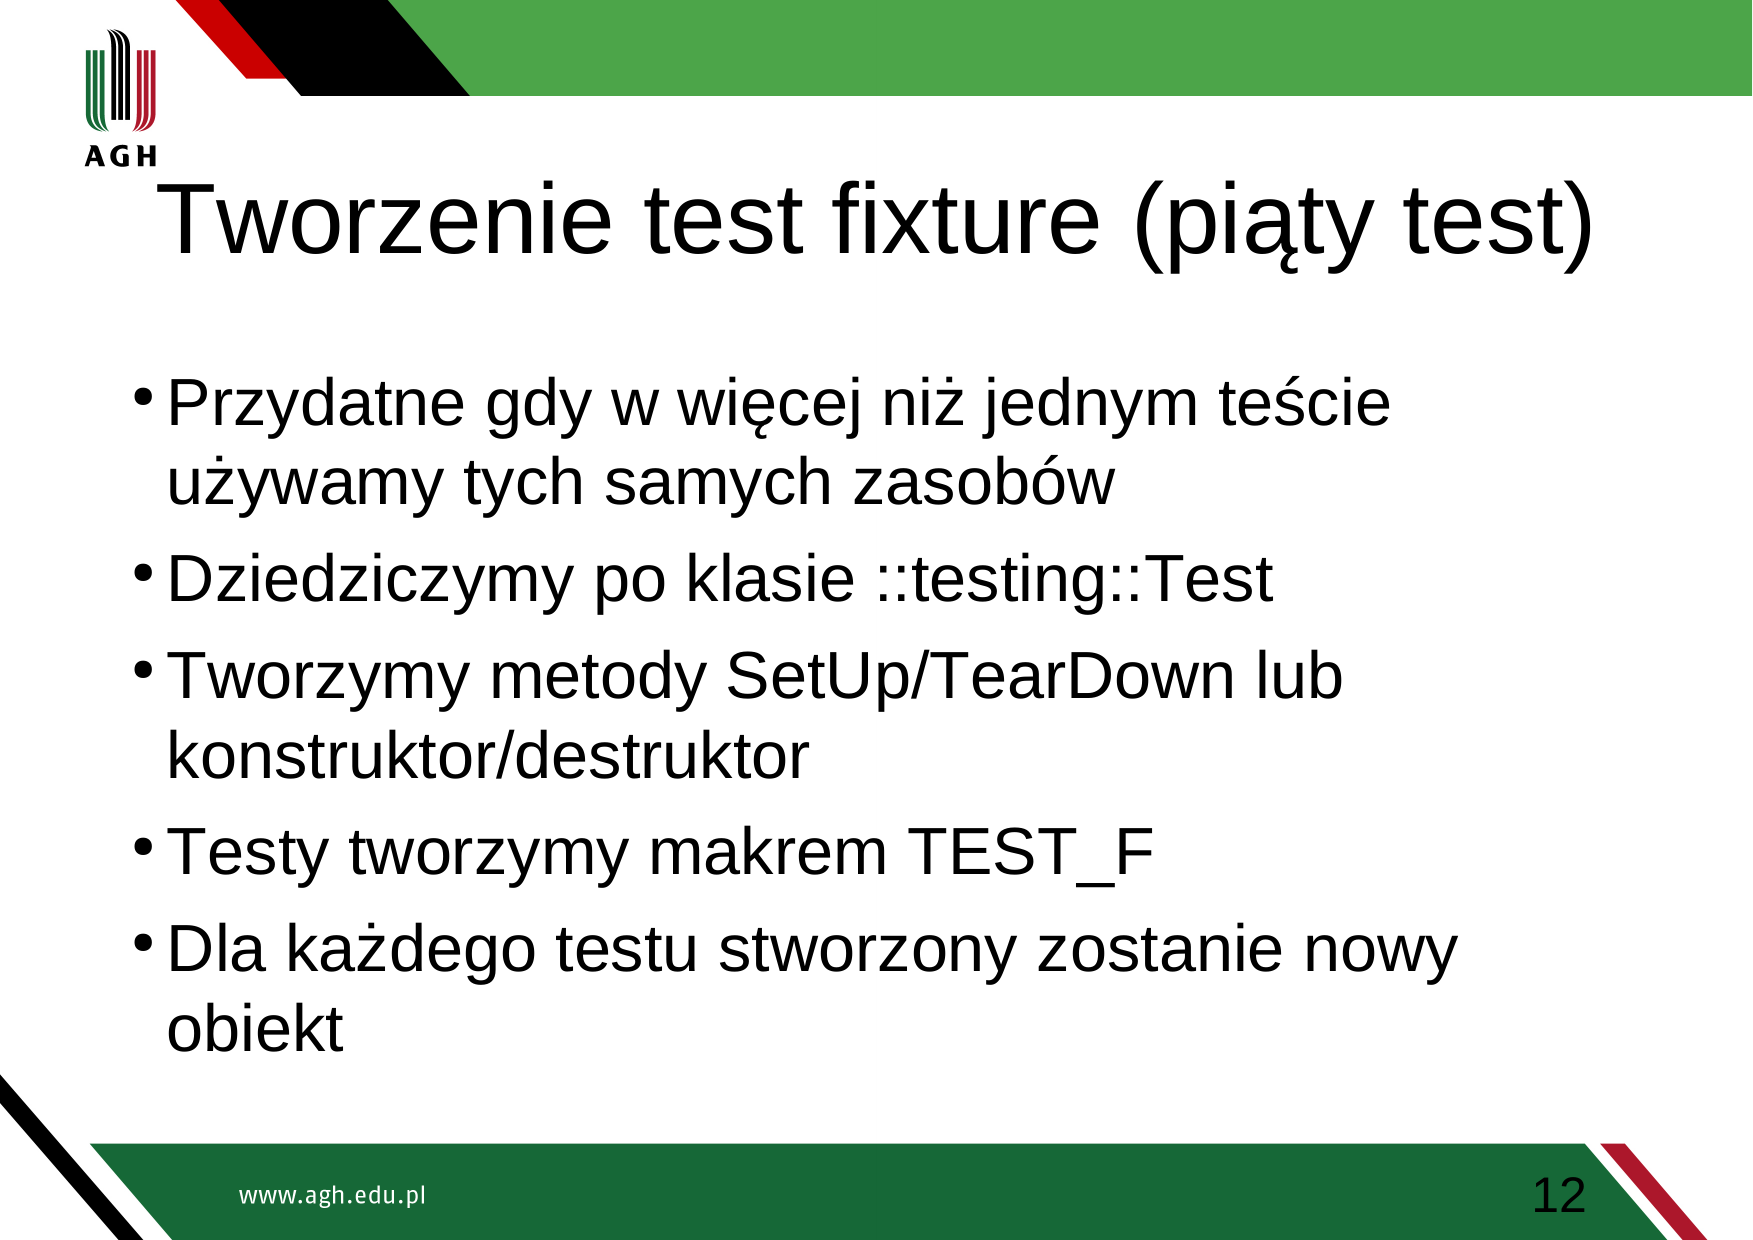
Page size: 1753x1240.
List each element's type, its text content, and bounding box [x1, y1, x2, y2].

title Tworzenie test fixture (piąty test) [131, 110, 1622, 317]
subtitle Przydatne gdy w więcej niż jednym teście używamy tych samych zasobów Dziedziczymy po klasie ::testing::Test Tworzymy metody SetUp/TearDown lub konstruktor/destruktor Testy tworzymy makrem TEST_F Dla każdego testu stworzony zostanie nowy obiekt [131, 358, 1622, 1103]
picture [0, 0, 1753, 1240]
